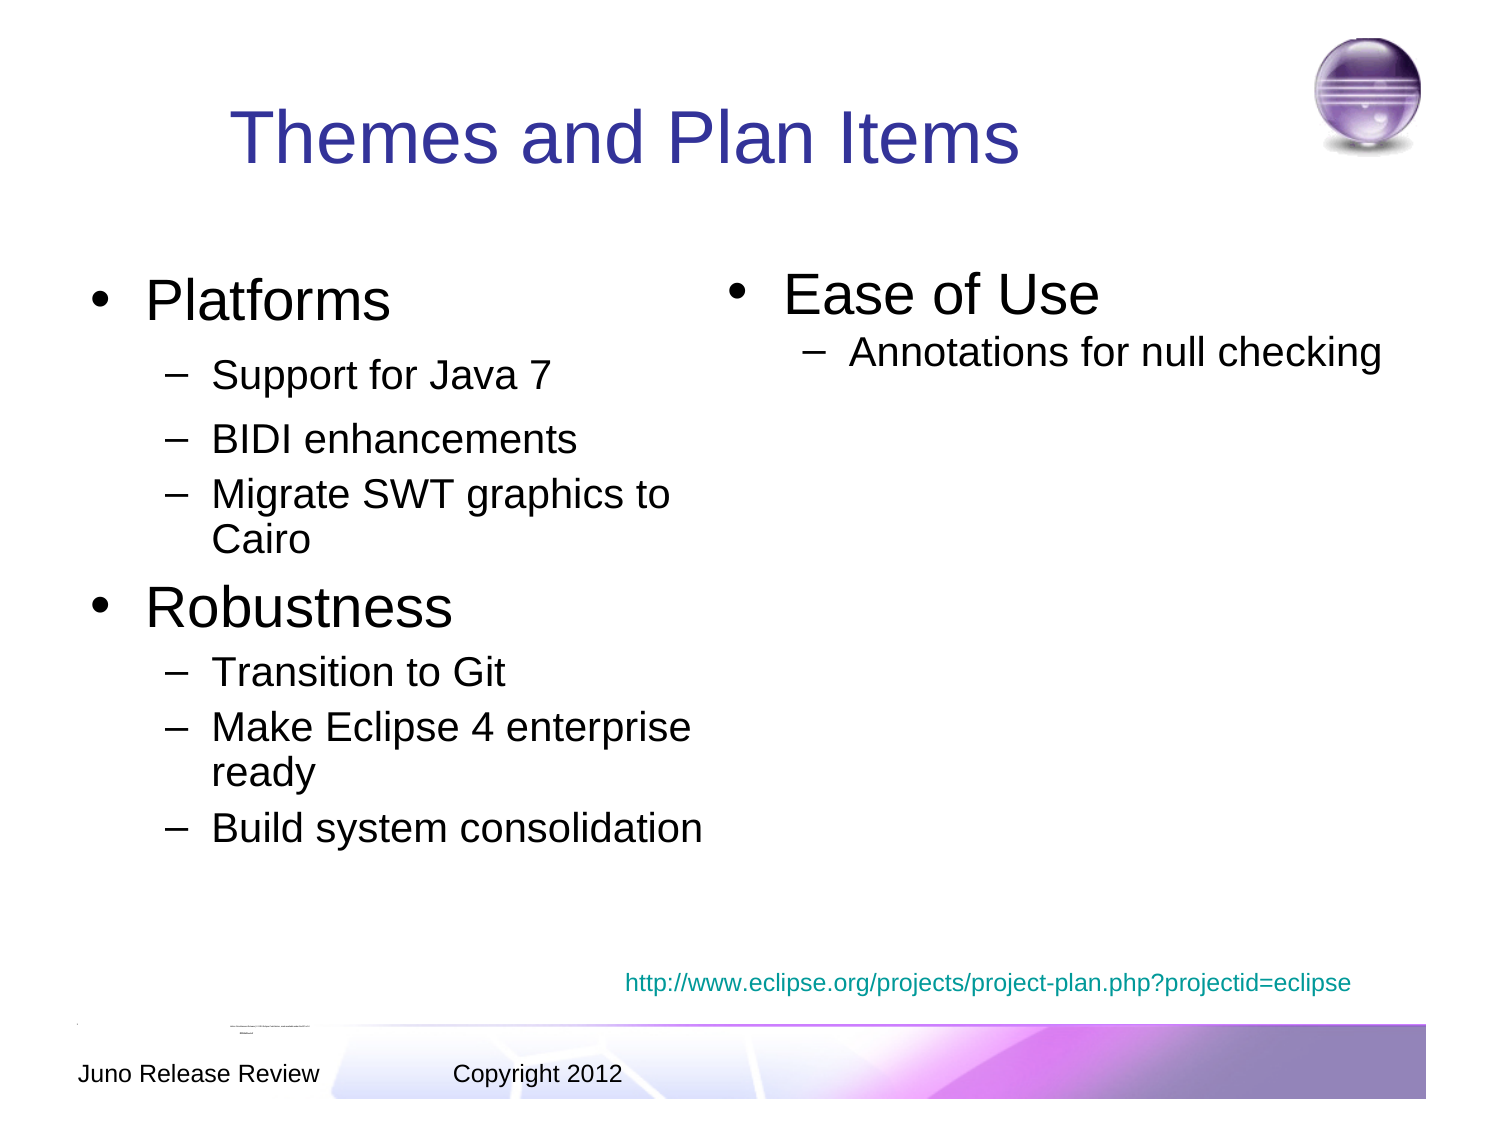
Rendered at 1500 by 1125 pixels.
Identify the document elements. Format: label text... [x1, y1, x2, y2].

picture [1307, 37, 1426, 157]
title Themes and Plan Items [74, 45, 1176, 233]
list Ease of Use Annotations for null checking [712, 262, 1471, 1006]
text_box http://www.eclipse.org/projects/project-plan.php?projectid=eclipse [610, 962, 1369, 1005]
picture [225, 1024, 1426, 1099]
list Platforms Support for Java 7 BIDI enhancements Migrate SWT graphics to Cairo Robustness Transition to Git Make Eclipse 4 enterprise ready Build system consolidation [74, 262, 712, 1006]
